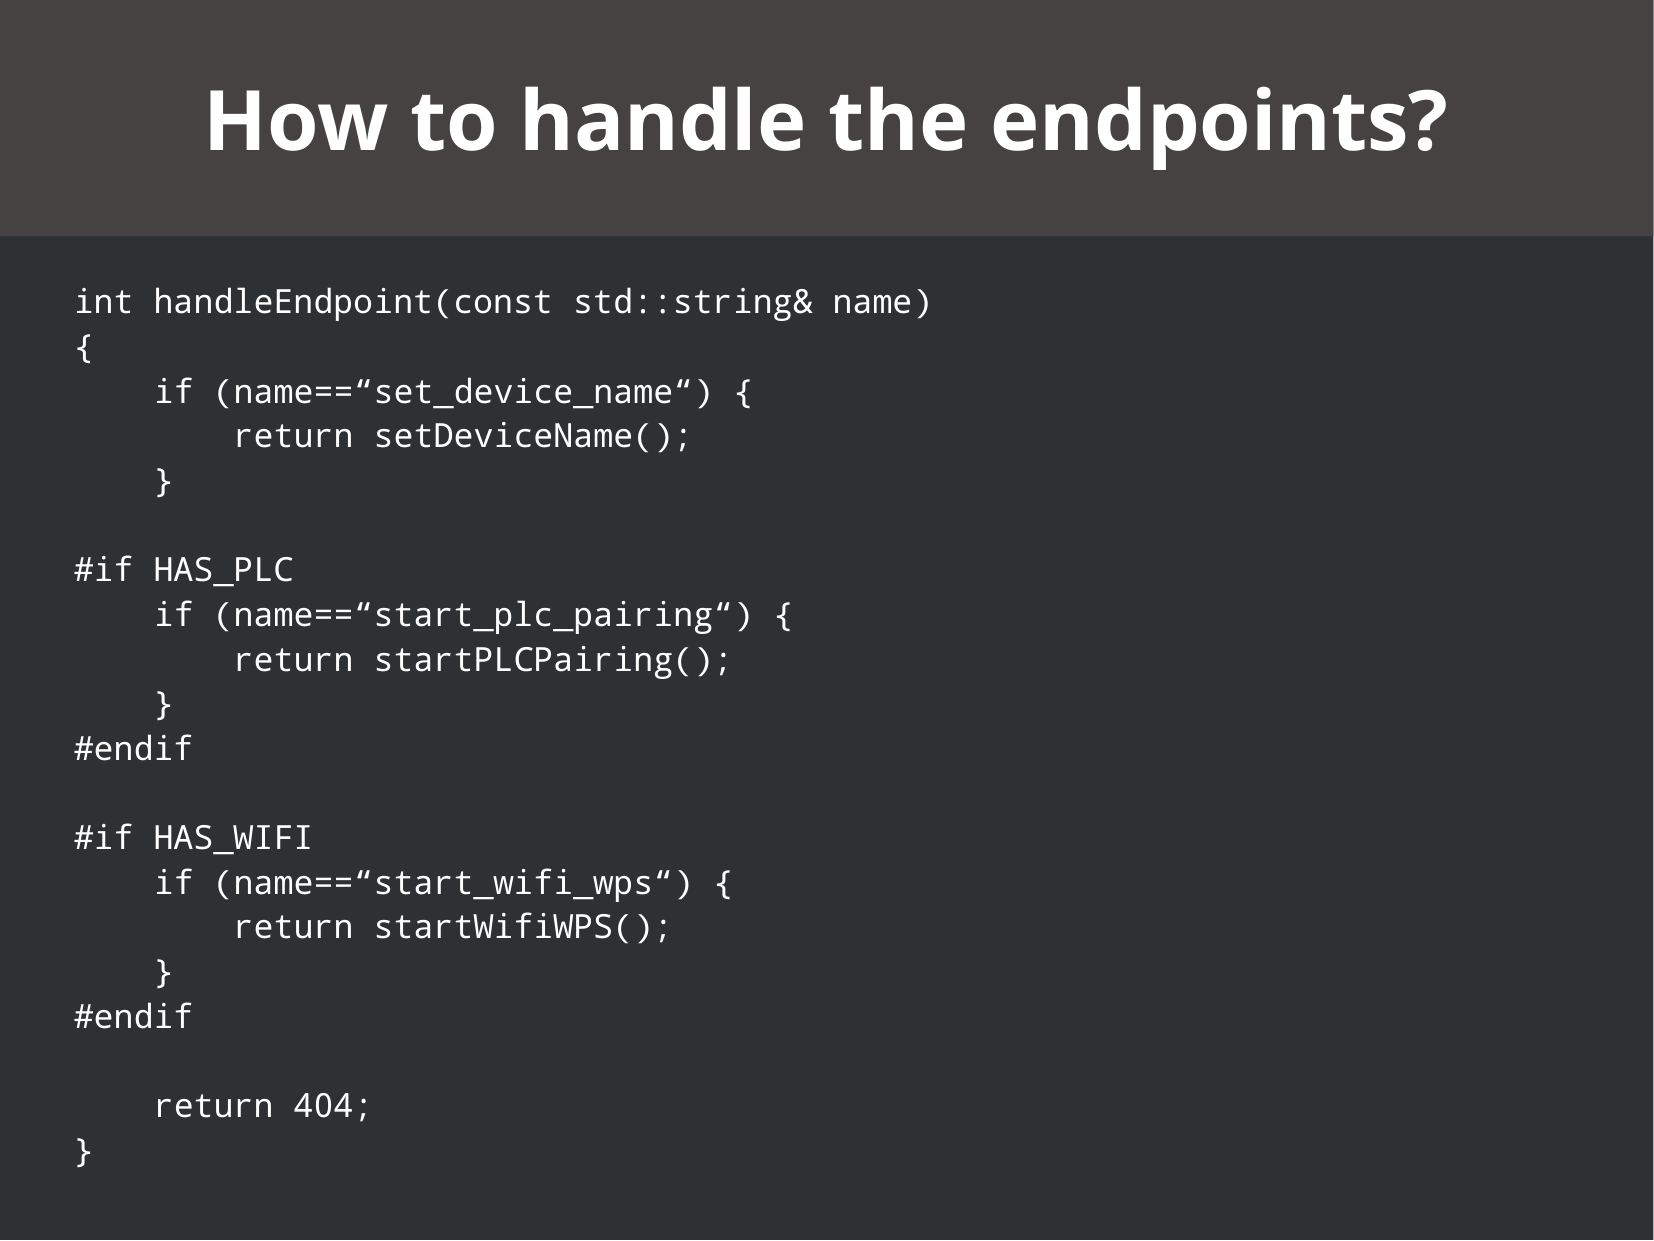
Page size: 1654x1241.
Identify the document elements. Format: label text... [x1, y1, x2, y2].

text_box int handleEndpoint(const std::string& name) { if (name==“set_device_name“) { return setDeviceName(); } #if HAS_PLC if (name==“start_plc_pairing“) { return startPLCPairing(); } #endif #if HAS_WIFI if (name==“start_wifi_wps“) { return startWifiWPS(); } #endif return 404; } [59, 275, 1619, 1223]
subtitle How to handle the endpoints? [0, 0, 1654, 237]
